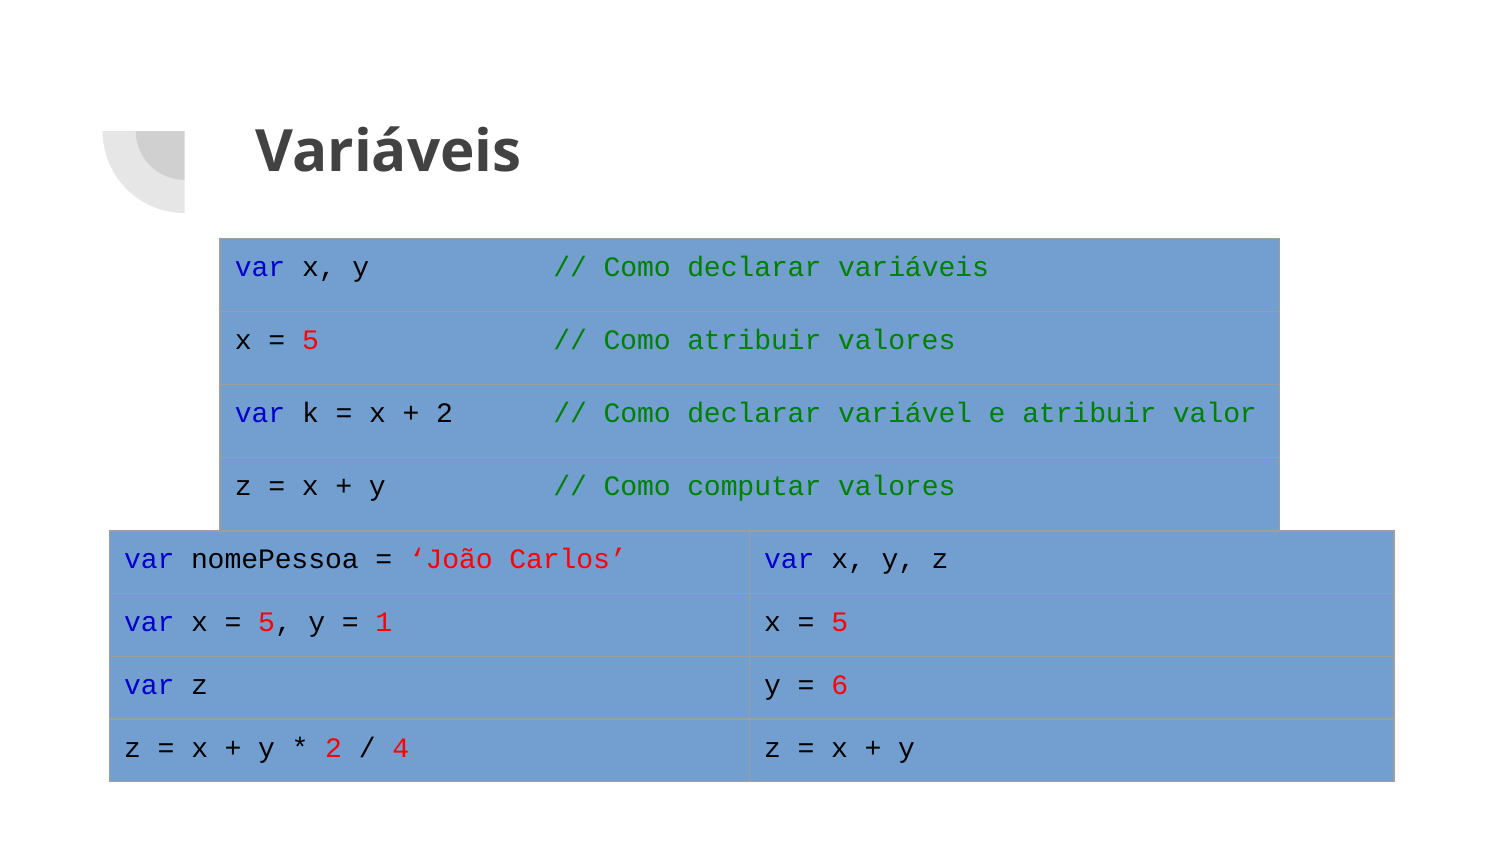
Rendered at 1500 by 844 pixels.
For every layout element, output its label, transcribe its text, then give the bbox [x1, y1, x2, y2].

table_cell z = x + y // Como computar valores [221, 458, 1279, 530]
title Variáveis [240, 98, 1394, 263]
table_cell x = 5 [750, 594, 1393, 656]
table_cell var k = x + 2 // Como declarar variável e atribuir valor [221, 385, 1279, 457]
table_cell x = 5 // Como atribuir valores [221, 312, 1279, 384]
table_header var x, y // Como declarar variáveis [221, 239, 1279, 311]
table_cell z = x + y [750, 720, 1393, 781]
table_header var x, y, z [750, 532, 1393, 593]
table_header var nomePessoa = ‘João Carlos’ [110, 532, 749, 593]
table_cell z = x + y * 2 / 4 [110, 720, 749, 781]
table_cell y = 6 [750, 657, 1393, 718]
table_cell var x = 5, y = 1 [110, 594, 749, 656]
table_cell var z [110, 657, 749, 718]
